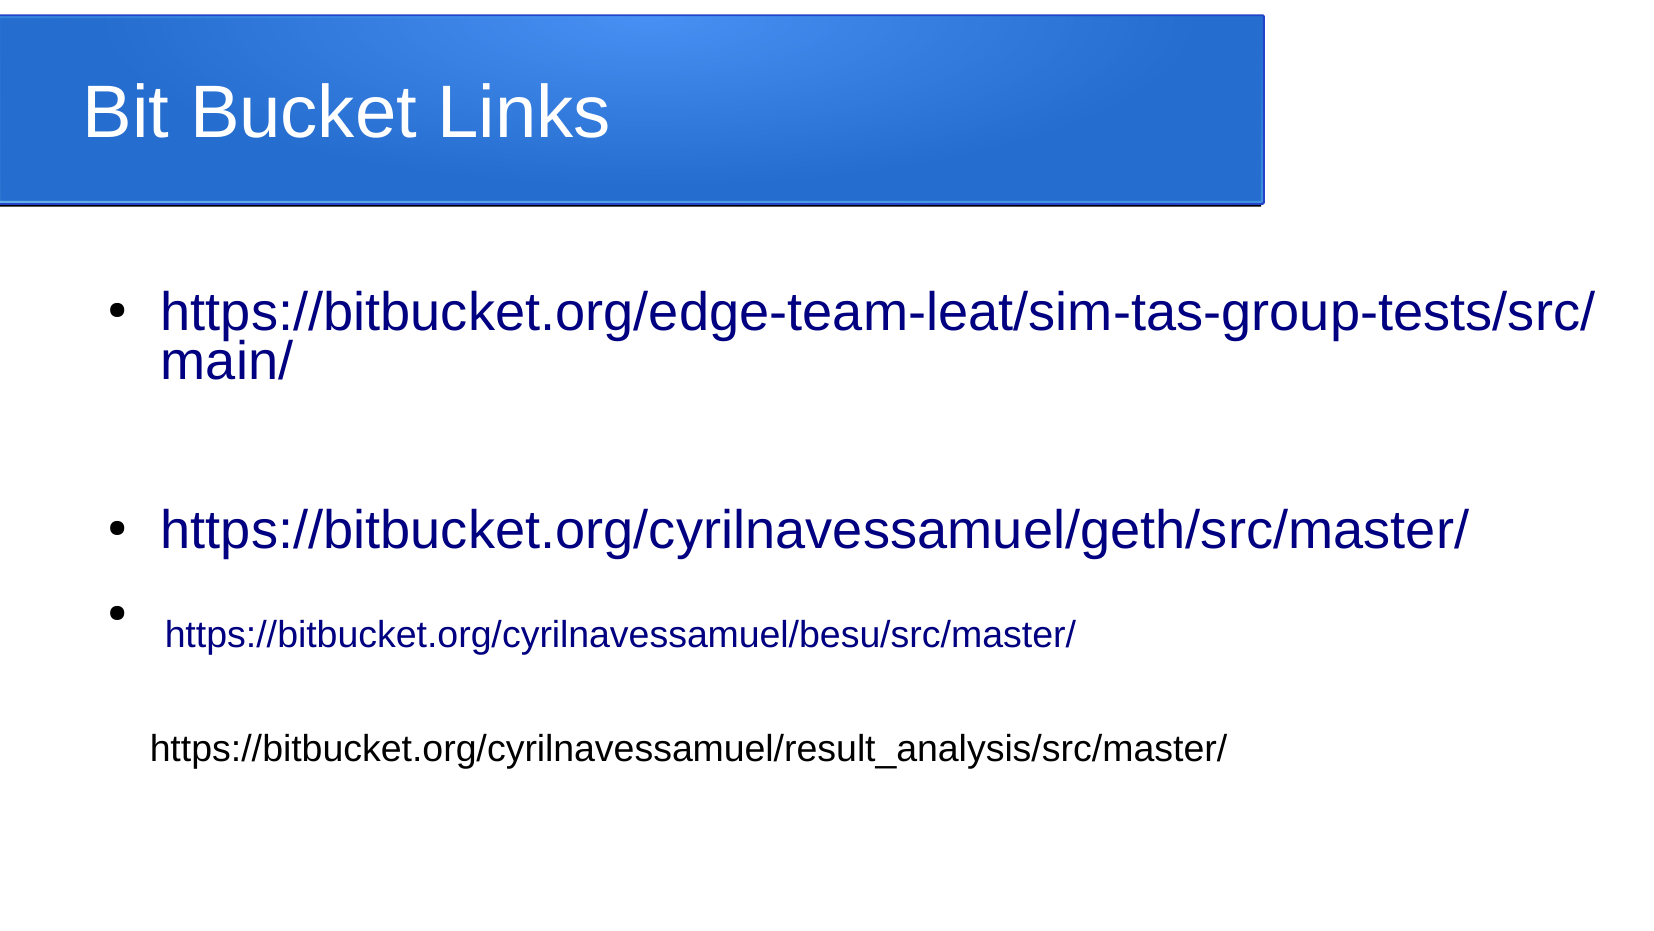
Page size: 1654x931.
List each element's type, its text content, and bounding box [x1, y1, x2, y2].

text_box https://bitbucket.org/cyrilnavessamuel/besu/src/master/ [150, 563, 1489, 789]
title Bit Bucket Links [82, 35, 1235, 189]
list https://bitbucket.org/edge-team-leat/sim-tas-group-tests/src/main/ https://bitbucket.org/cyrilnavessamuel/geth/src/master/ [90, 281, 1624, 897]
text_box https://bitbucket.org/cyrilnavessamuel/result_analysis/src/master/ [135, 720, 1243, 777]
